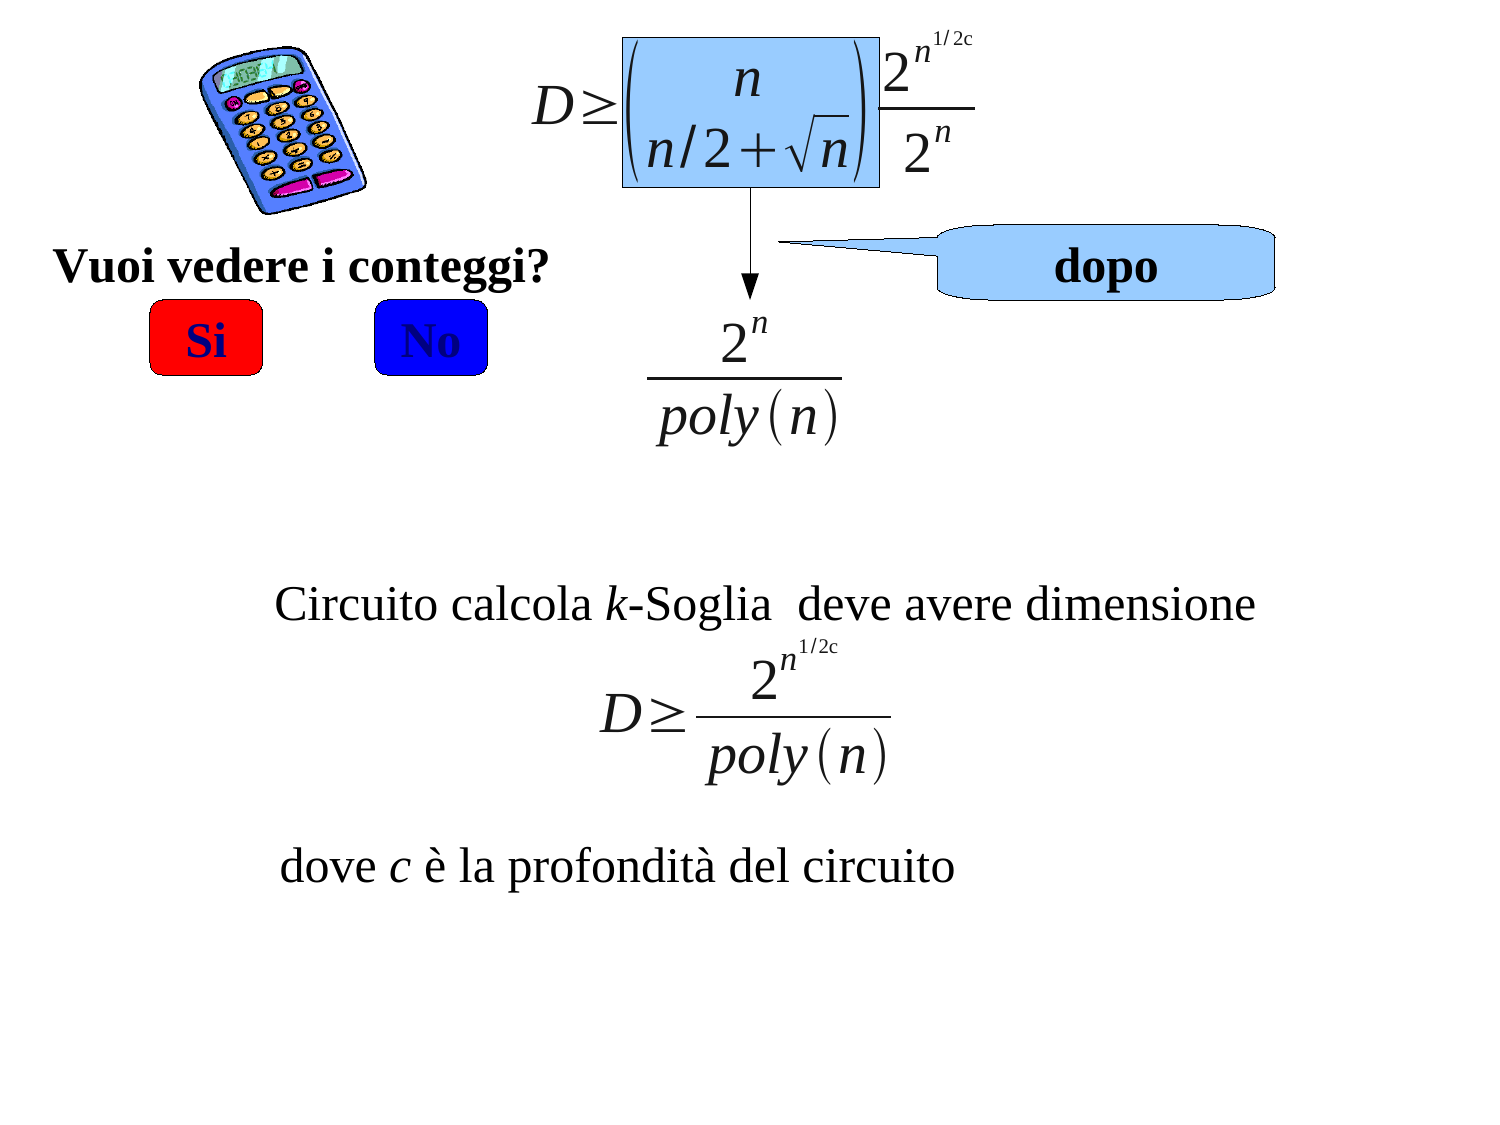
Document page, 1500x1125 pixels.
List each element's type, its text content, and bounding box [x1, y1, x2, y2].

chart [637, 302, 851, 451]
text_box No [374, 300, 488, 376]
text_box Vuoi vedere i conteggi? [37, 224, 676, 300]
text_box Circuito calcola k-Soglia deve avere dimensione [259, 562, 1313, 638]
chart [589, 634, 901, 788]
chart [521, 26, 985, 188]
picture [187, 37, 376, 224]
text_box dopo [778, 224, 1276, 301]
text_box dove c è la profondità del circuito [264, 825, 1276, 900]
text_box Si [149, 300, 263, 376]
